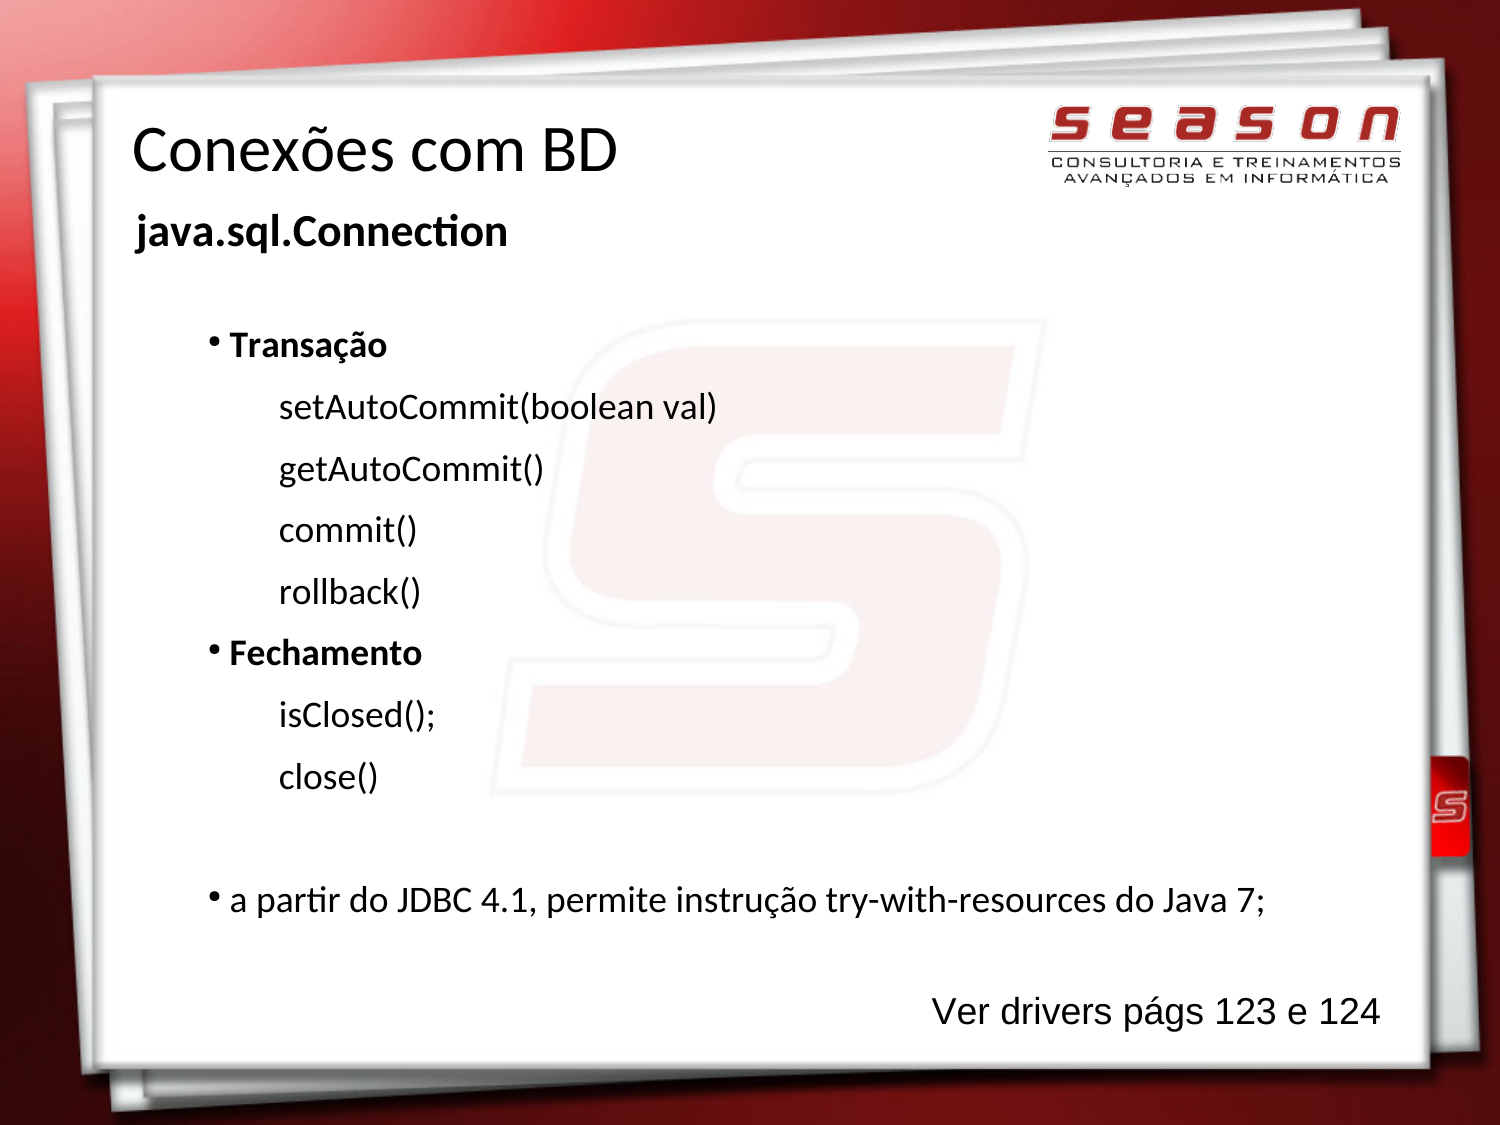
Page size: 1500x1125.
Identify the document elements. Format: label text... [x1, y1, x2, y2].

text_box Ver drivers págs 123 e 124 [708, 979, 1396, 1040]
text_box java.sql.Connection [119, 200, 1240, 256]
picture [0, 0, 1500, 1125]
text_box Transação setAutoCommit(boolean val) getAutoCommit() commit() rollback() Fechamento isClosed(); close() a partir do JDBC 4.1, permite instrução try-with-resources do Java 7; [207, 283, 1328, 957]
title Conexões com BD [118, 33, 1394, 257]
